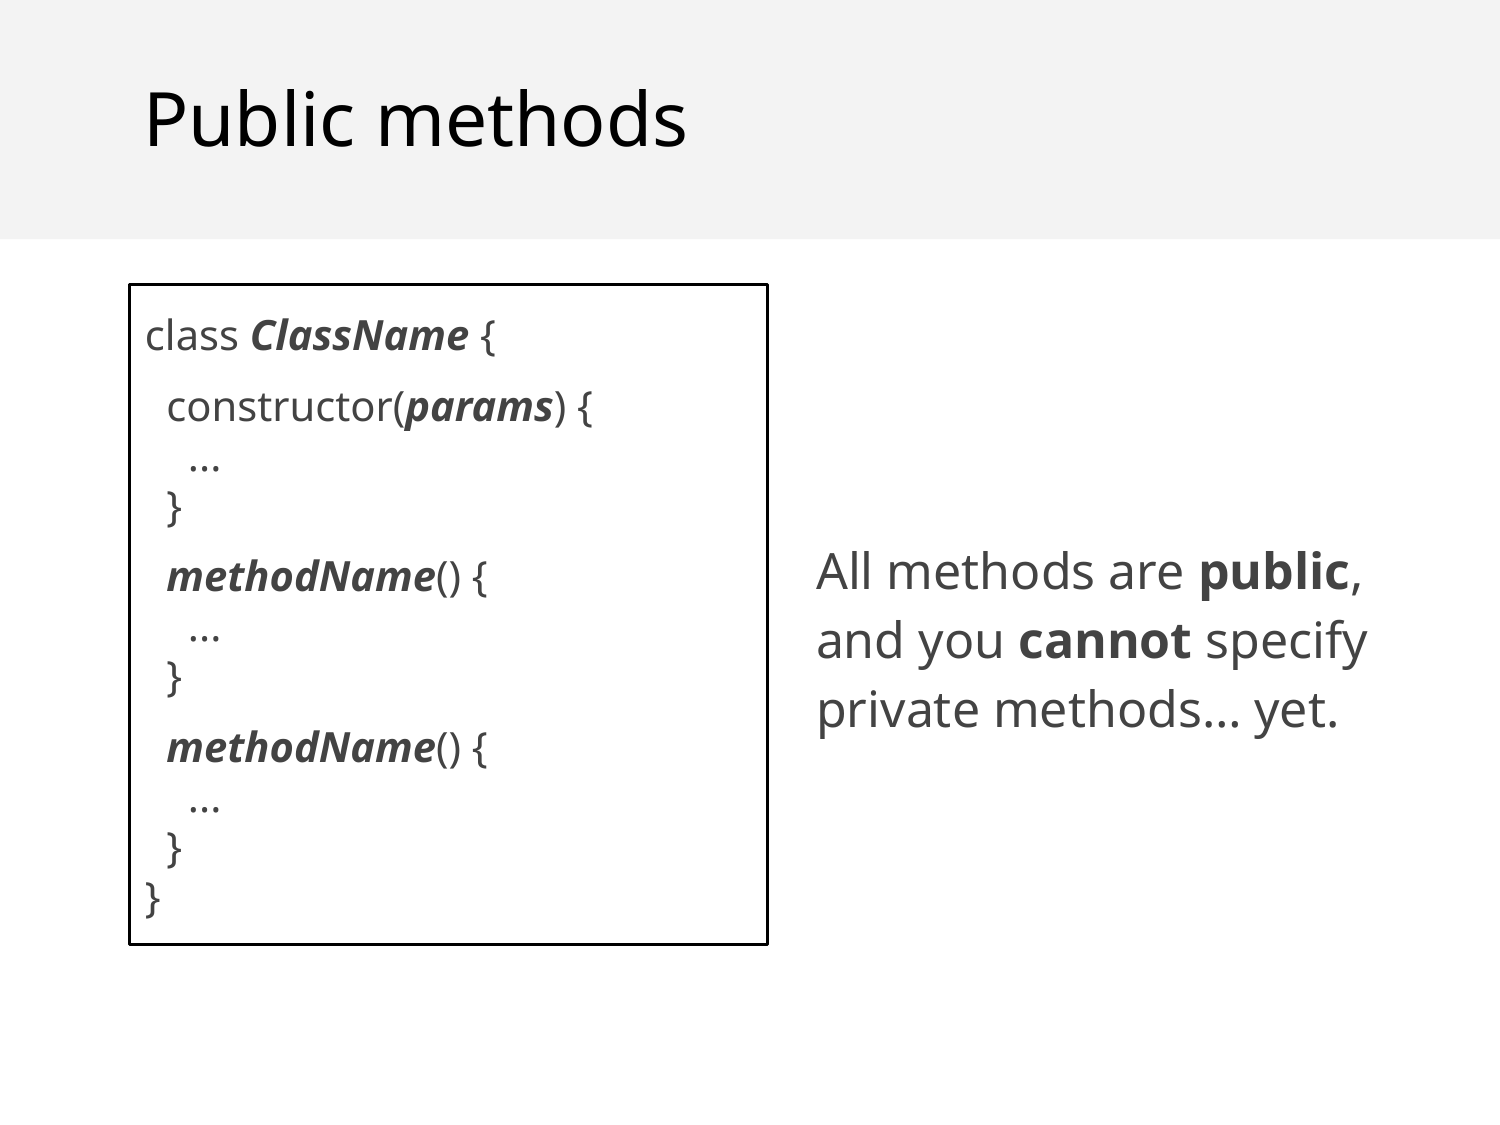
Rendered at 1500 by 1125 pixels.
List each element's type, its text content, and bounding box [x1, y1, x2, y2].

text_box class ClassName { constructor(params) { ... } methodName() { ... } methodName() { ... } } [129, 284, 768, 945]
title Public methods [128, 56, 1372, 183]
list All methods are public, and you cannot specify private methods… yet. [801, 304, 1459, 965]
